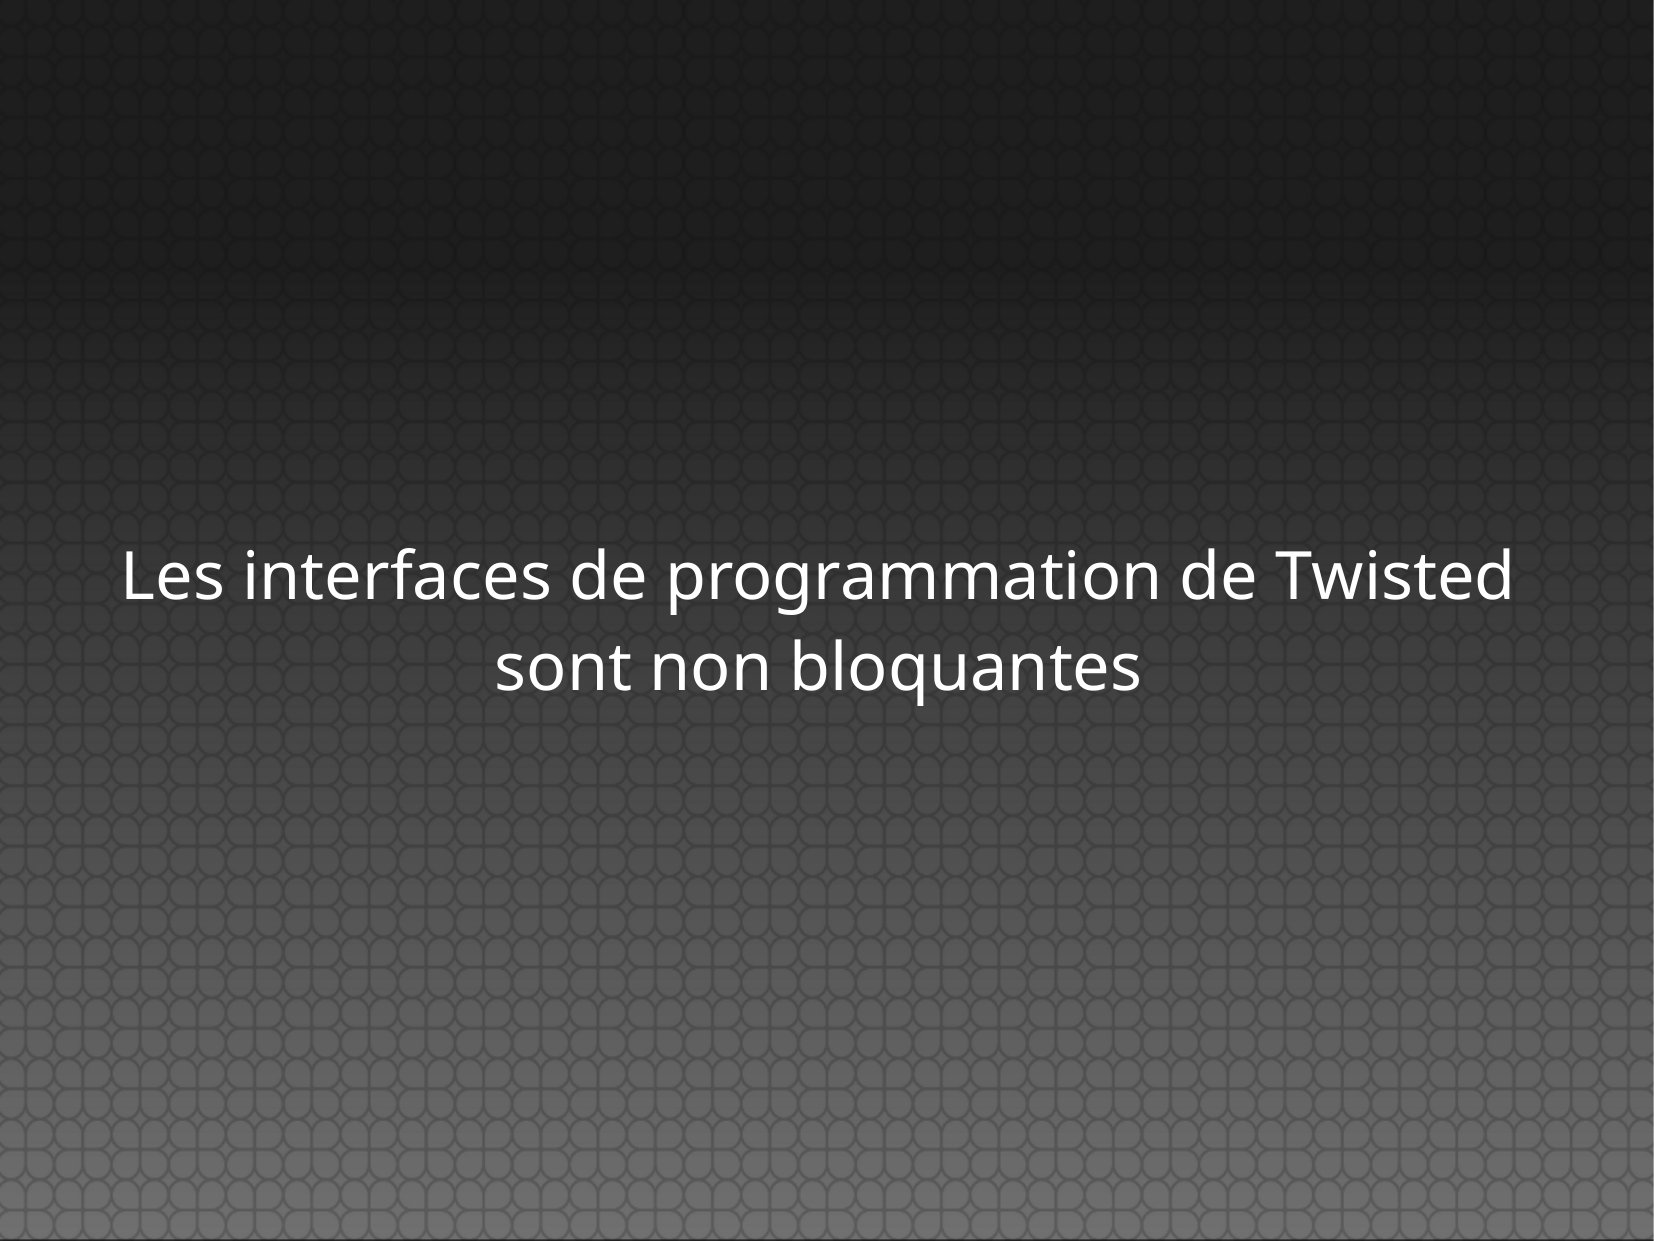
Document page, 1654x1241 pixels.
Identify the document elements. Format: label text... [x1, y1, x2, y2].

picture [0, 0, 1654, 1241]
title Les interfaces de programmation de Twisted sont non bloquantes [75, 525, 1564, 713]
